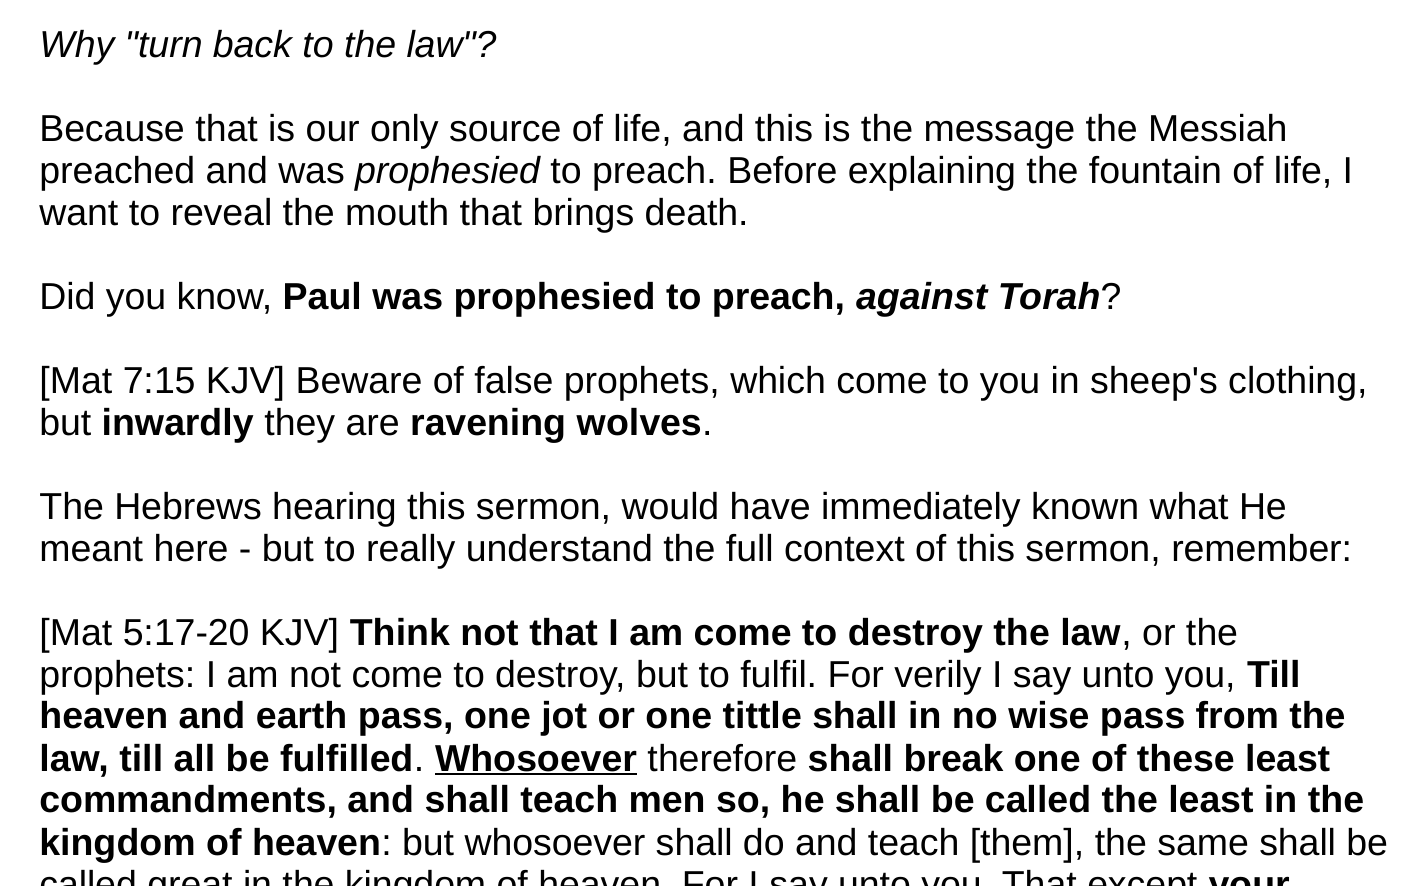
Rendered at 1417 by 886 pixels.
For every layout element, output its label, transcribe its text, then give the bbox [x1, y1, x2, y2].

text_box Why "turn back to the law"? Because that is our only source of life, and this is the message the Messiah preached and was prophesied to preach. Before explaining the fountain of life, I want to reveal the mouth that brings death. Did you know, Paul was prophesied to preach, against Torah? [Mat 7:15 KJV] Beware of false prophets, which come to you in sheep's clothing, but inwardly they are ravening wolves. The Hebrews hearing this sermon, would have immediately known what He meant here - but to really understand the full context of this sermon, remember: [Mat 5:17-20 KJV] Think not that I am come to destroy the law, or the prophets: I am not come to destroy, but to fulfil. For verily I say unto you, Till heaven and earth pass, one jot or one tittle shall in no wise pass from the law, till all be fulfilled. Whosoever therefore shall break one of these least commandments, and shall teach men so, he shall be called the least in the kingdom of heaven: but whosoever shall do and teach [them], the same shall be called great in the kingdom of heaven. For I say unto you, That except your righteousness shall exceed [the righteousness] of the scribes and Pharisees, ye shall in no case enter into the kingdom of heaven. Just going by this? If you preach against the feasts, the sabbaths, and what is clean? the very best you can expect is to be "least" (according to the translation) in the Kingdom of Heaven. However, that last verse? It makes it clear that our righteousness (which comes by observing the commandments) must exceed that of the Scribes and Pharisees. [24, 15, 1407, 875]
